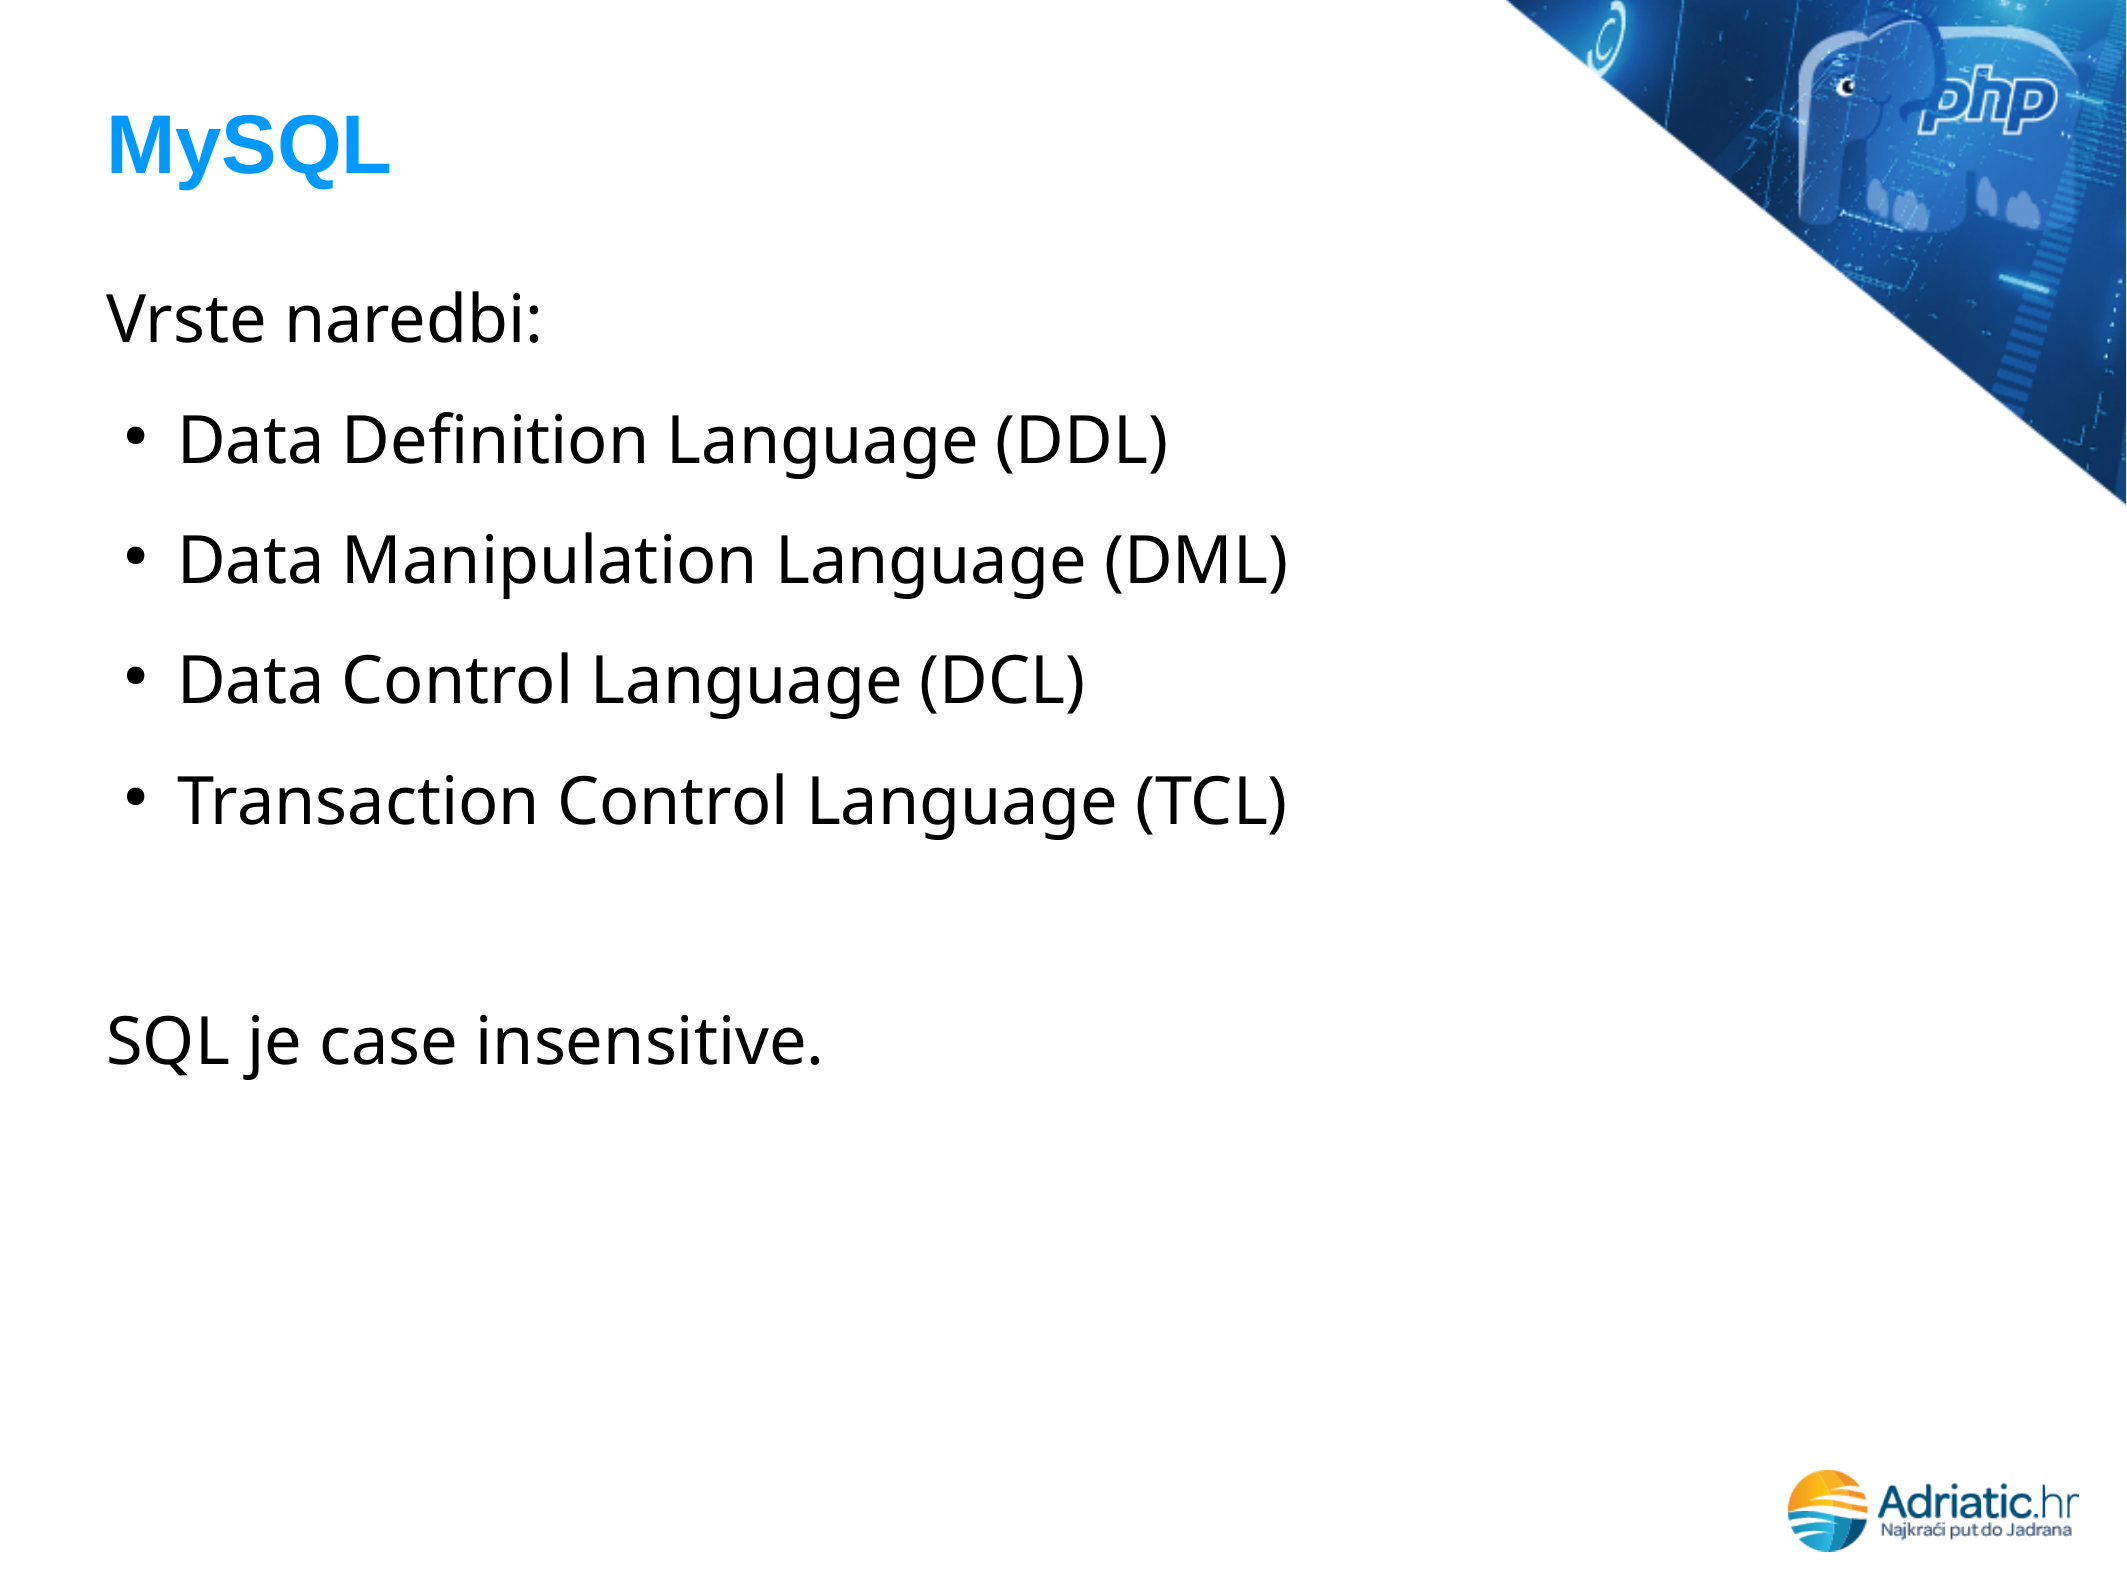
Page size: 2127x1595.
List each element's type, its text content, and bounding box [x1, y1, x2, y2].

picture [1505, 0, 2127, 625]
title MySQL [106, 70, 1630, 219]
list Vrste naredbi: Data Definition Language (DDL) Data Manipulation Language (DML) Data Control Language (DCL) Transaction Control Language (TCL) SQL je case insensitive. [106, 271, 2020, 1453]
picture [1788, 1470, 2079, 1552]
